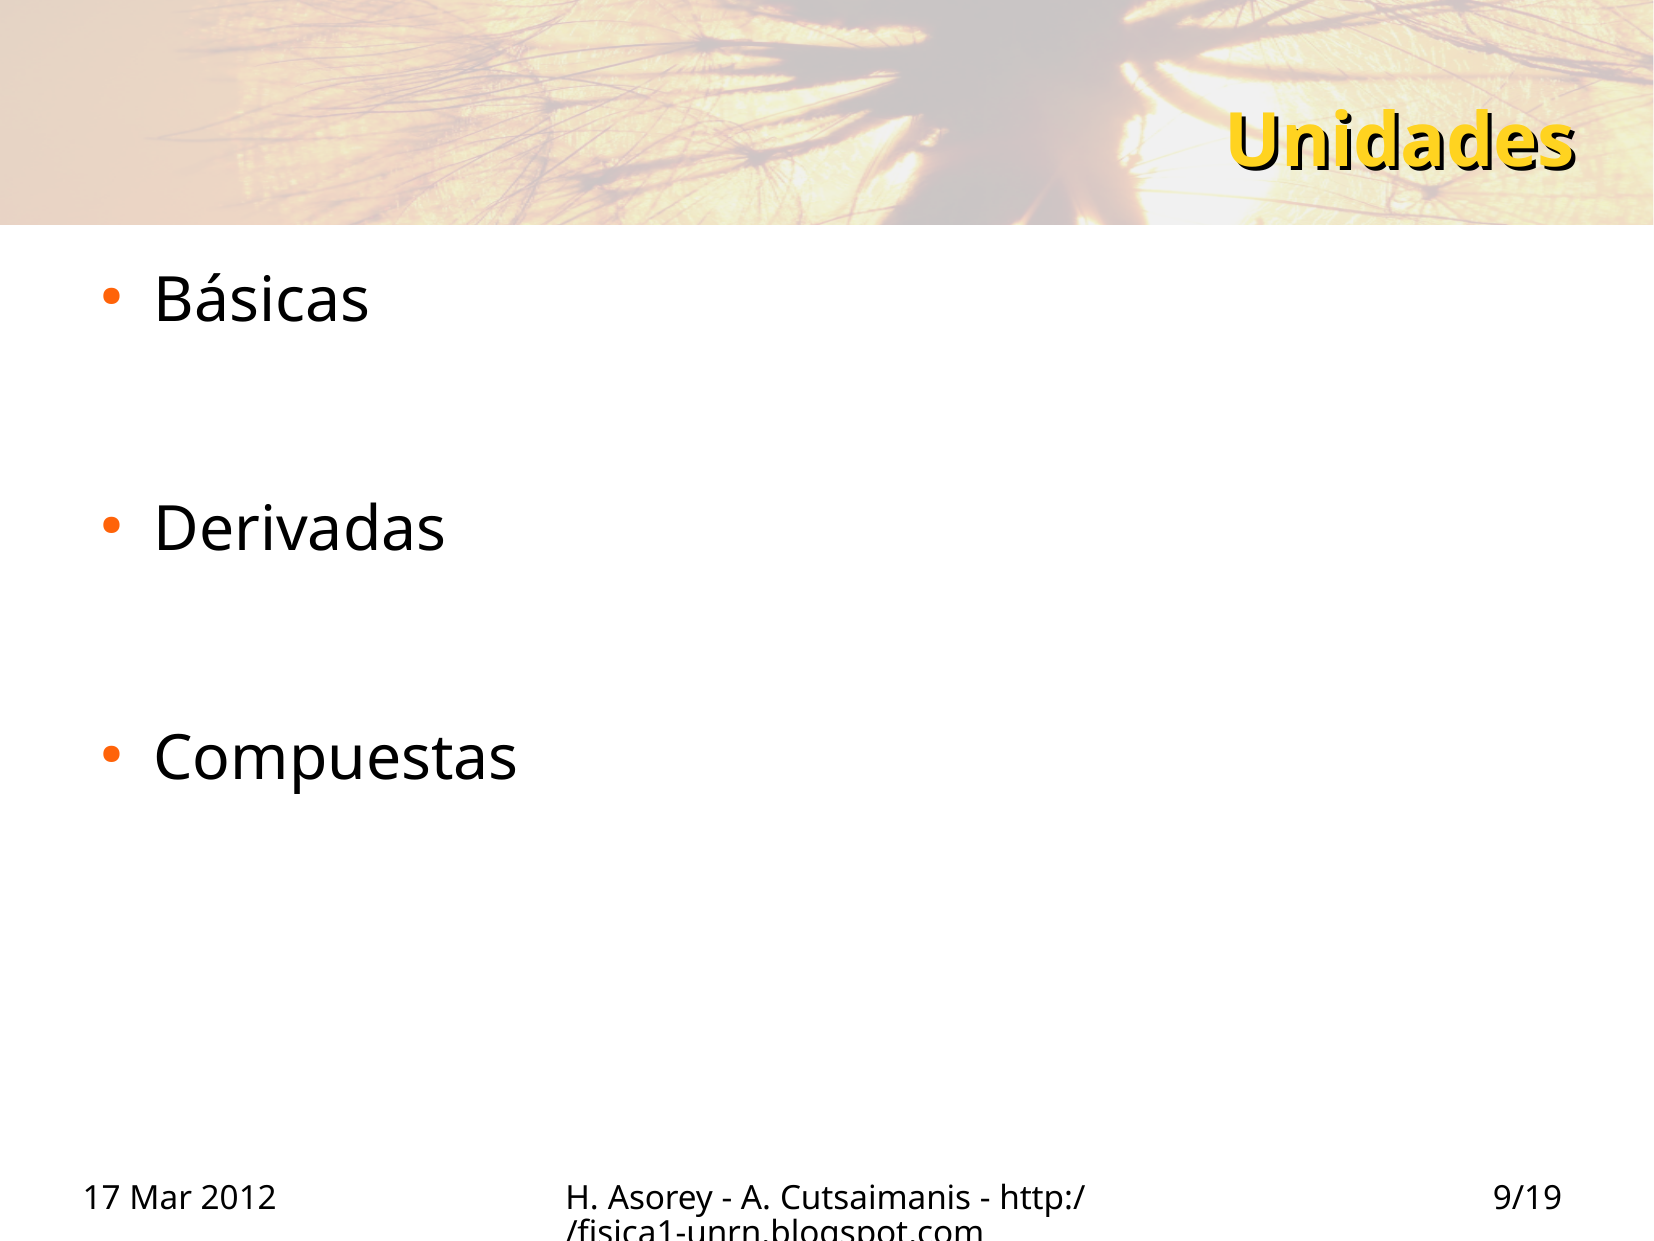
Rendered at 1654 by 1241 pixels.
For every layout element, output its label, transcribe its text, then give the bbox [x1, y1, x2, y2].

title Unidades [86, 49, 1576, 226]
list Básicas Derivadas Compuestas [82, 255, 1571, 1141]
picture [0, 0, 1654, 225]
